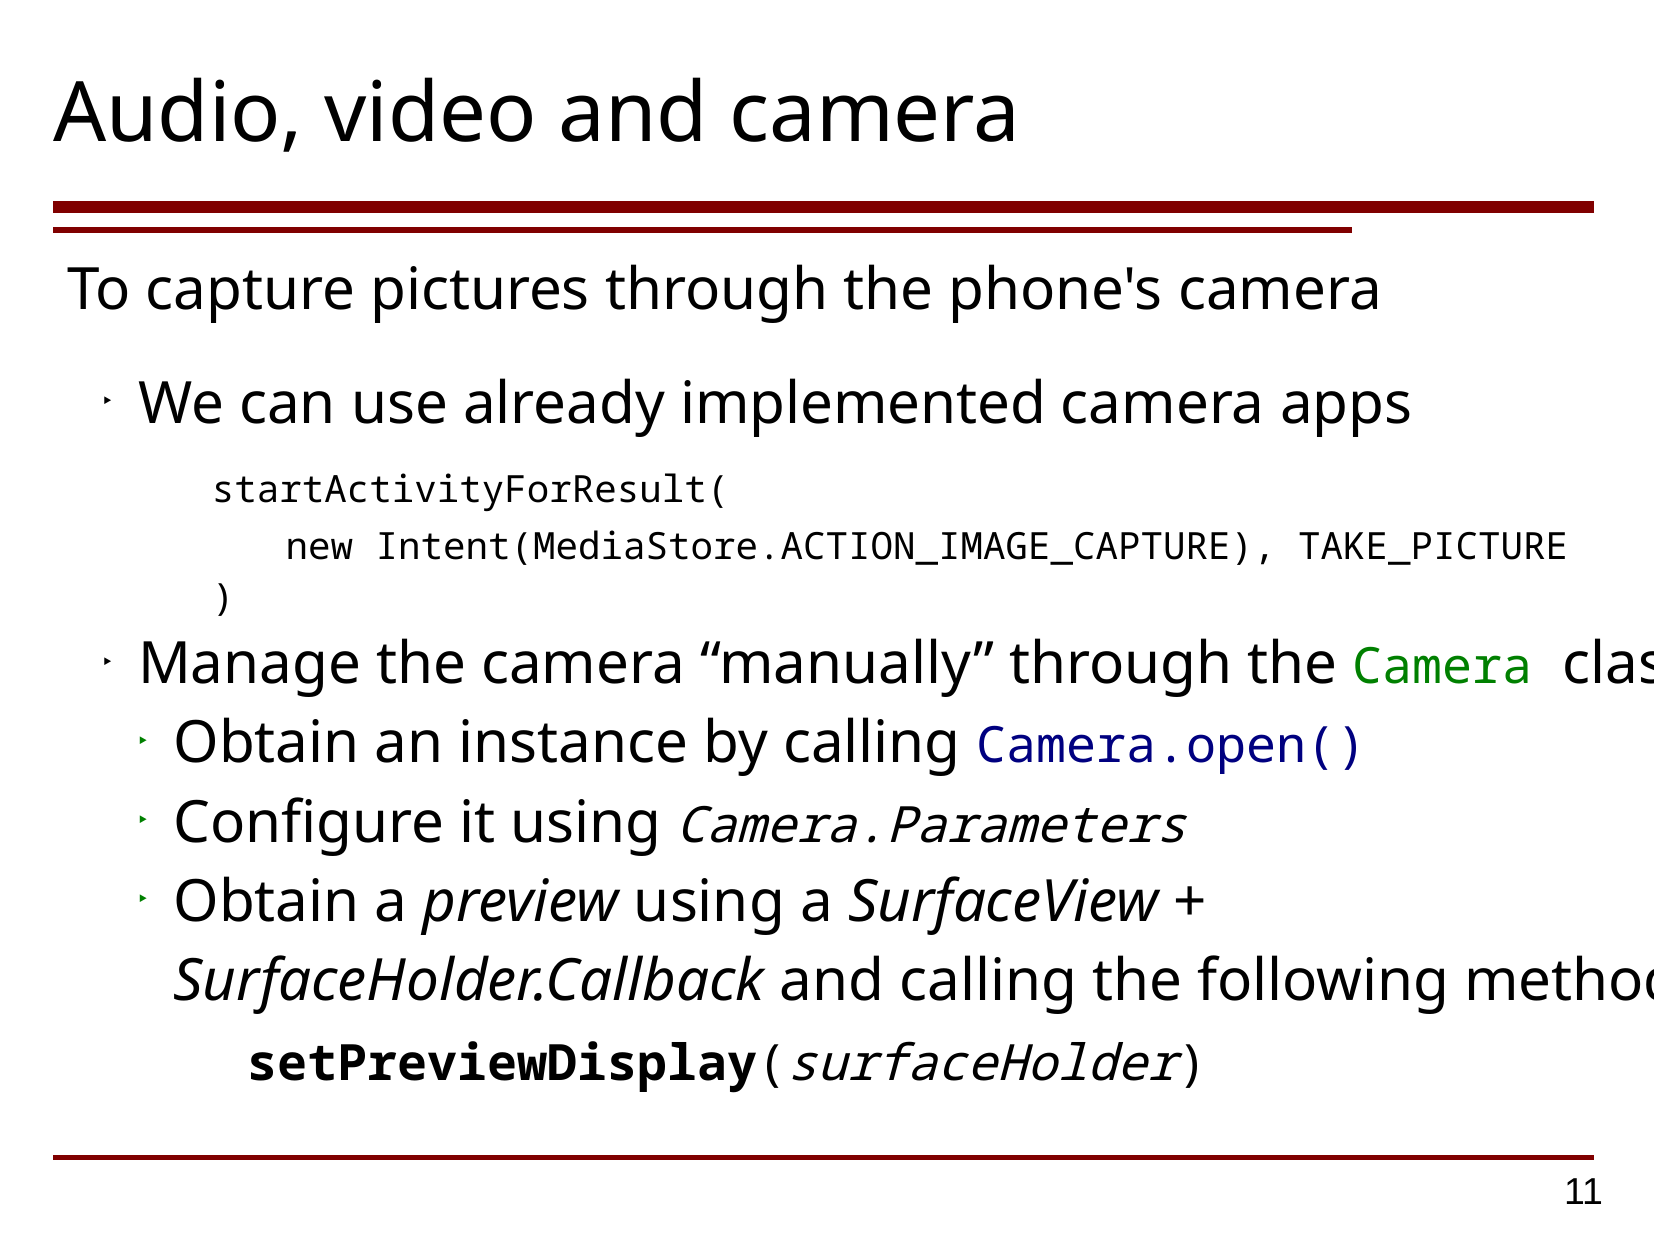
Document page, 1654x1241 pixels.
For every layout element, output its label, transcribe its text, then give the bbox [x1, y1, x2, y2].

text_box <número> [35, 1163, 1654, 1221]
text_box To capture pictures through the phone's camera We can use already implemented camera apps startActivityForResult( new Intent(MediaStore.ACTION_IMAGE_CAPTURE), TAKE_PICTURE ) Manage the camera “manually” through the Camera class Obtain an instance by calling Camera.open() Configure it using Camera.Parameters Obtain a preview using a SurfaceView + SurfaceHolder.Callback and calling the following method setPreviewDisplay(surfaceHolder) [52, 240, 1648, 1152]
subtitle Audio, video and camera [53, 48, 1542, 172]
